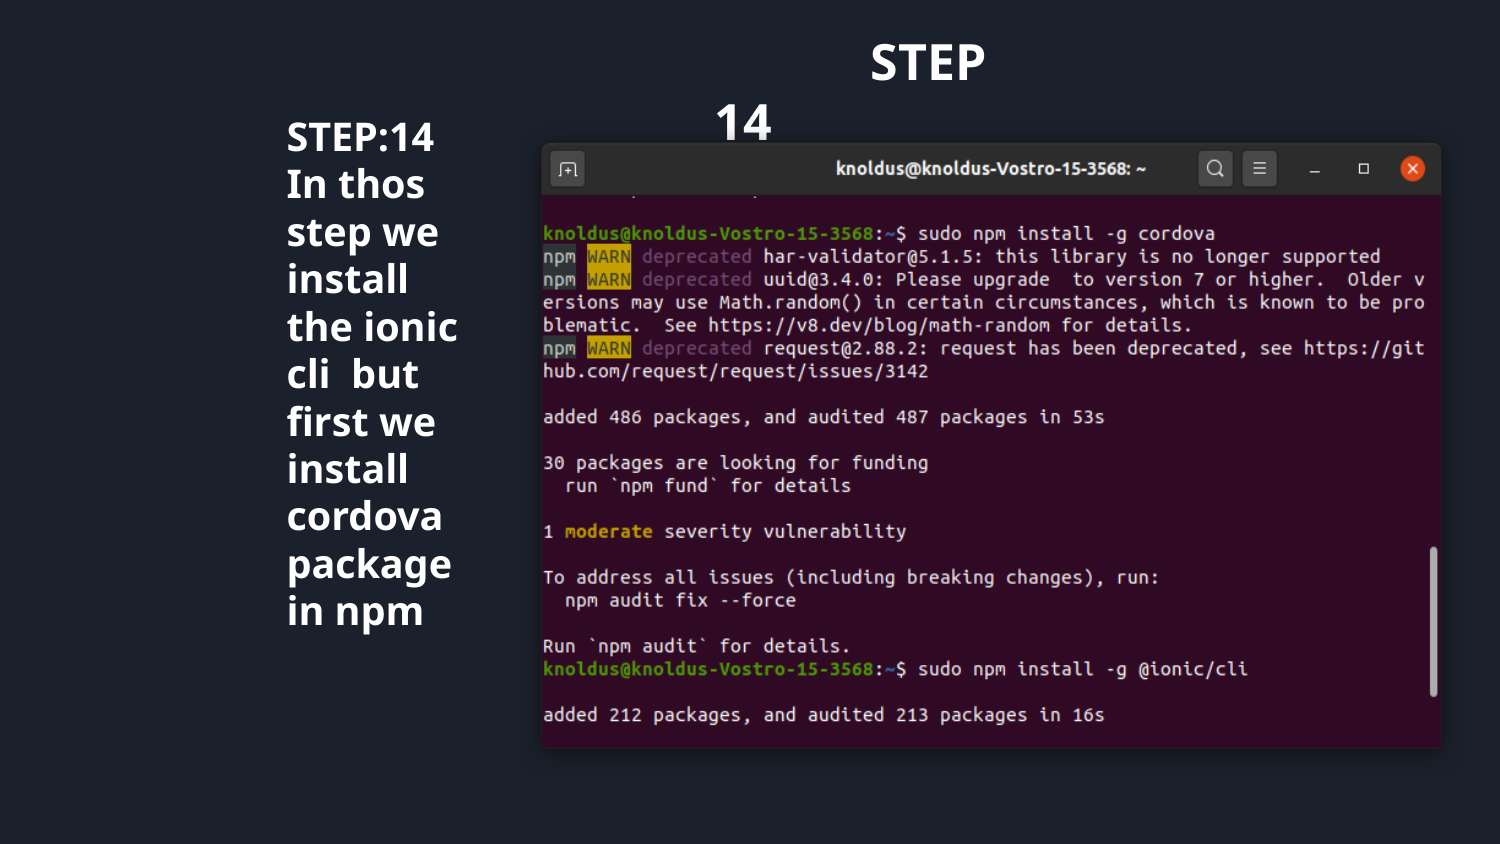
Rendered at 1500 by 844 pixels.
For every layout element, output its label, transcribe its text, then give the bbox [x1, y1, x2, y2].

picture [510, 114, 1473, 785]
text_box STEP:14 In thos step we install the ionic cli but first we install cordova package in npm [271, 96, 484, 649]
text_box STEP 14 [699, 0, 1006, 114]
